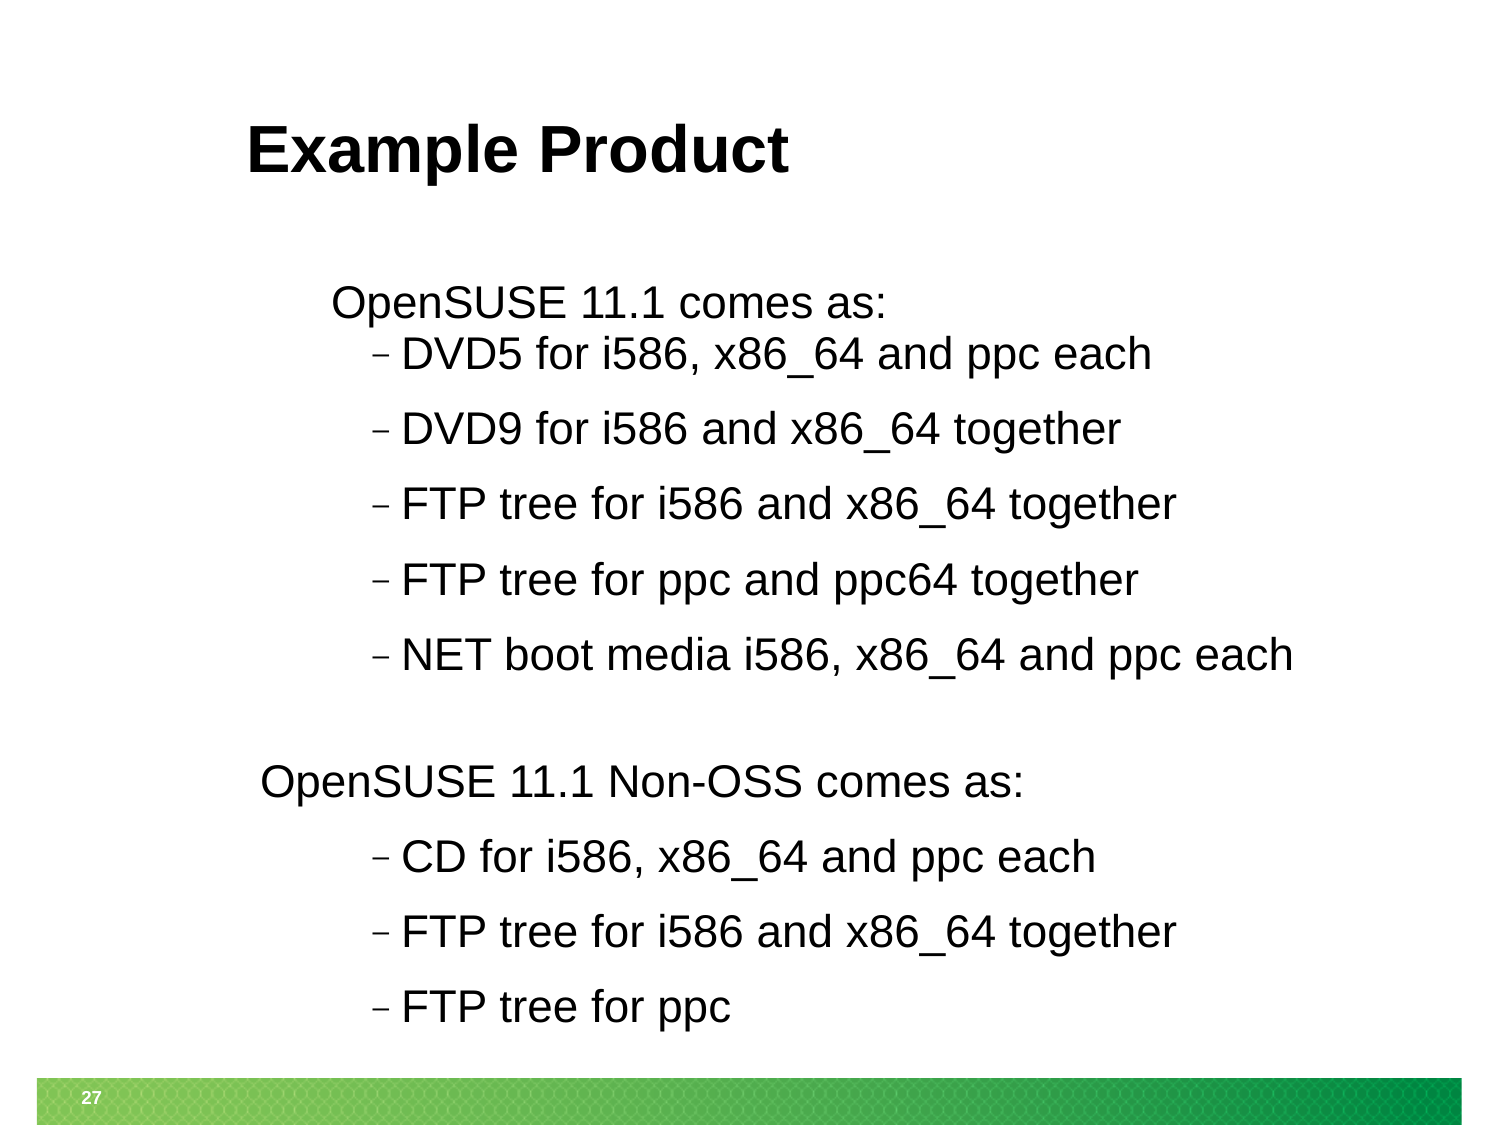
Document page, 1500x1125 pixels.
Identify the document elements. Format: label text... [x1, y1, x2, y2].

list OpenSUSE 11.1 comes as: DVD5 for i586, x86_64 and ppc each DVD9 for i586 and x86_64 together FTP tree for i586 and x86_64 together FTP tree for ppc and ppc64 together NET boot media i586, x86_64 and ppc each OpenSUSE 11.1 Non-OSS comes as: CD for i586, x86_64 and ppc each FTP tree for i586 and x86_64 together FTP tree for ppc [245, 269, 1409, 1041]
picture [36, 1078, 1462, 1125]
title Example Product [246, 60, 1409, 239]
